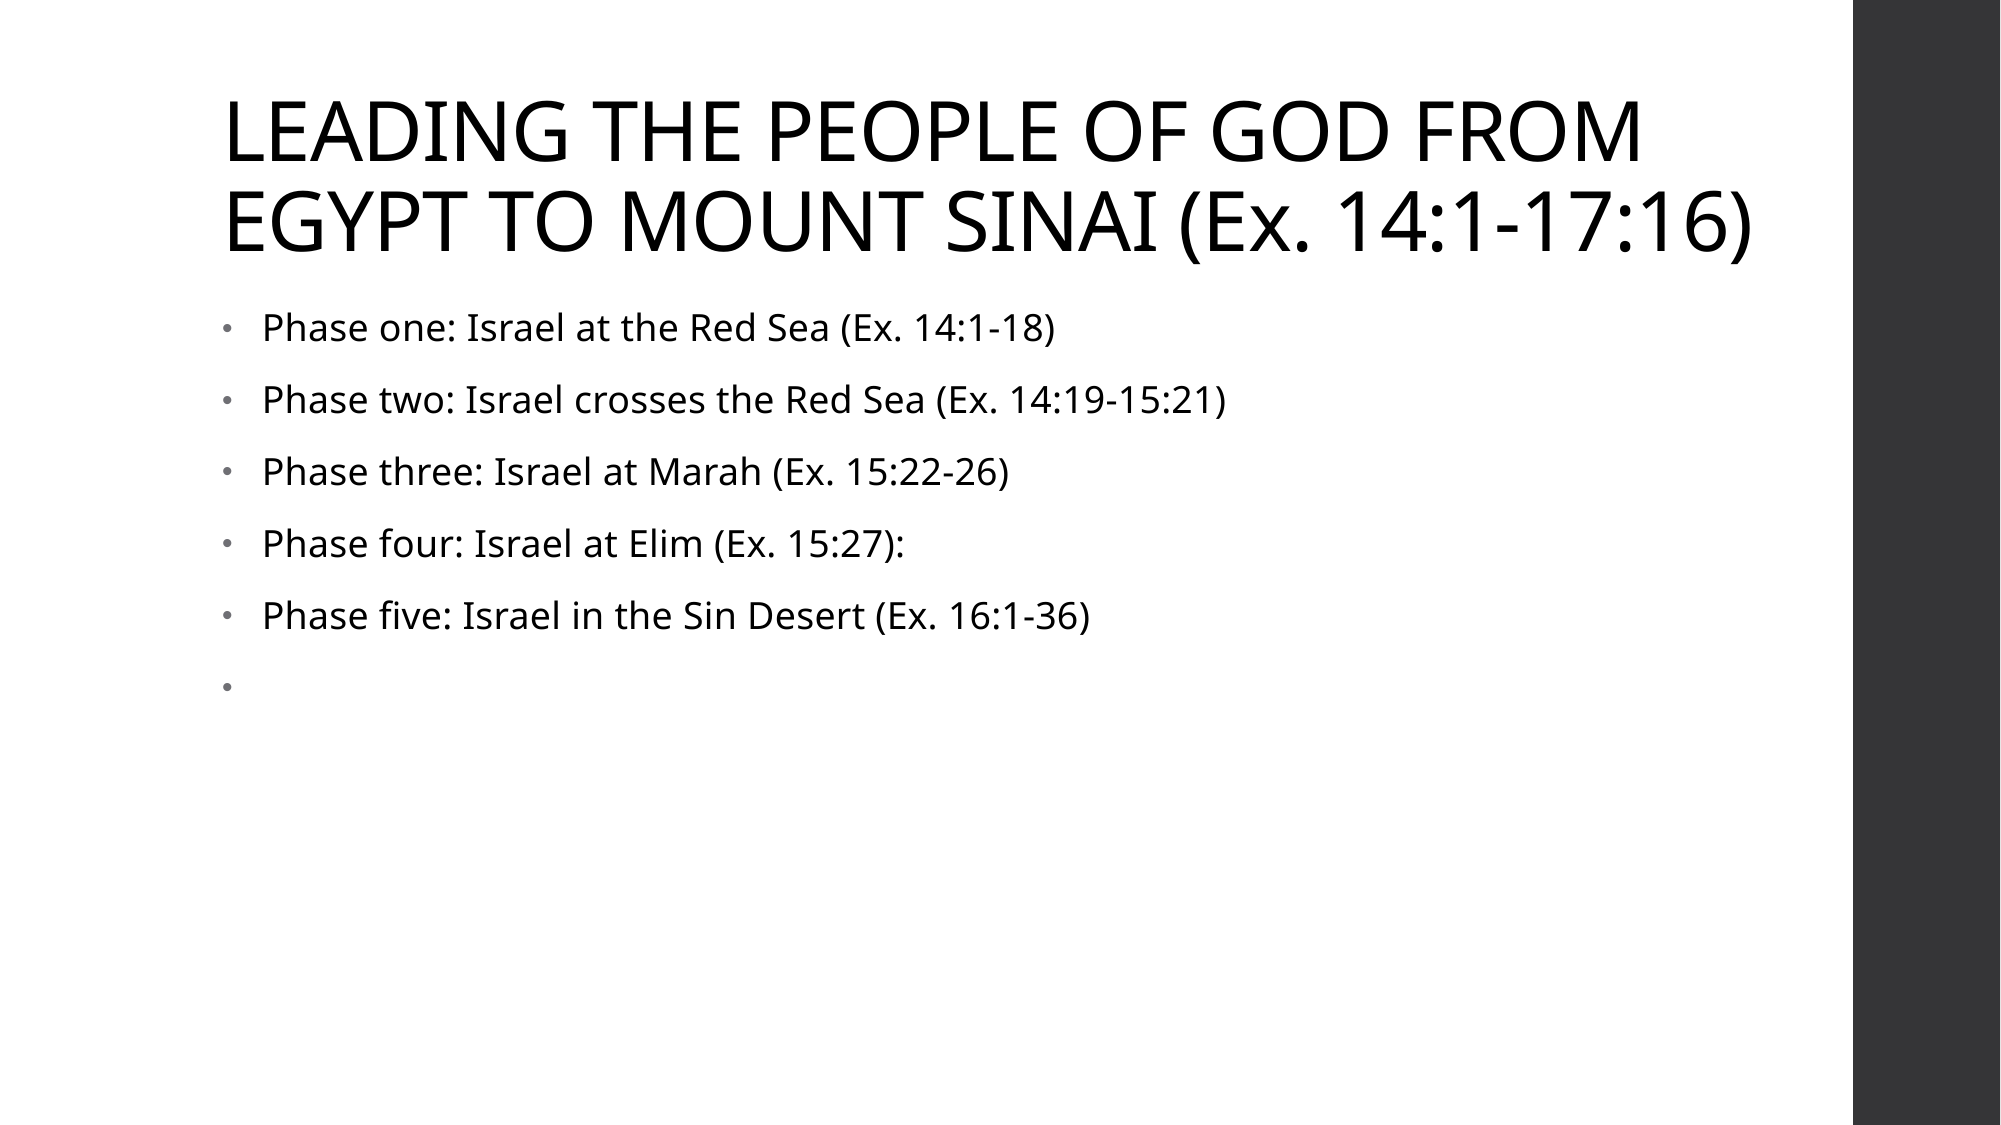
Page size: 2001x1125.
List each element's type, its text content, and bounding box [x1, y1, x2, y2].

title LEADING THE PEOPLE OF GOD FROM EGYPT TO MOUNT SINAI (Ex. 14:1-17:16) [206, 60, 1797, 278]
list Phase one: Israel at the Red Sea (Ex. 14:1-18) Phase two: Israel crosses the Red Sea (Ex. 14:19-15:21) Phase three: Israel at Marah (Ex. 15:22-26) Phase four: Israel at Elim (Ex. 15:27): Phase five: Israel in the Sin Desert (Ex. 16:1-36) [206, 299, 1617, 1014]
